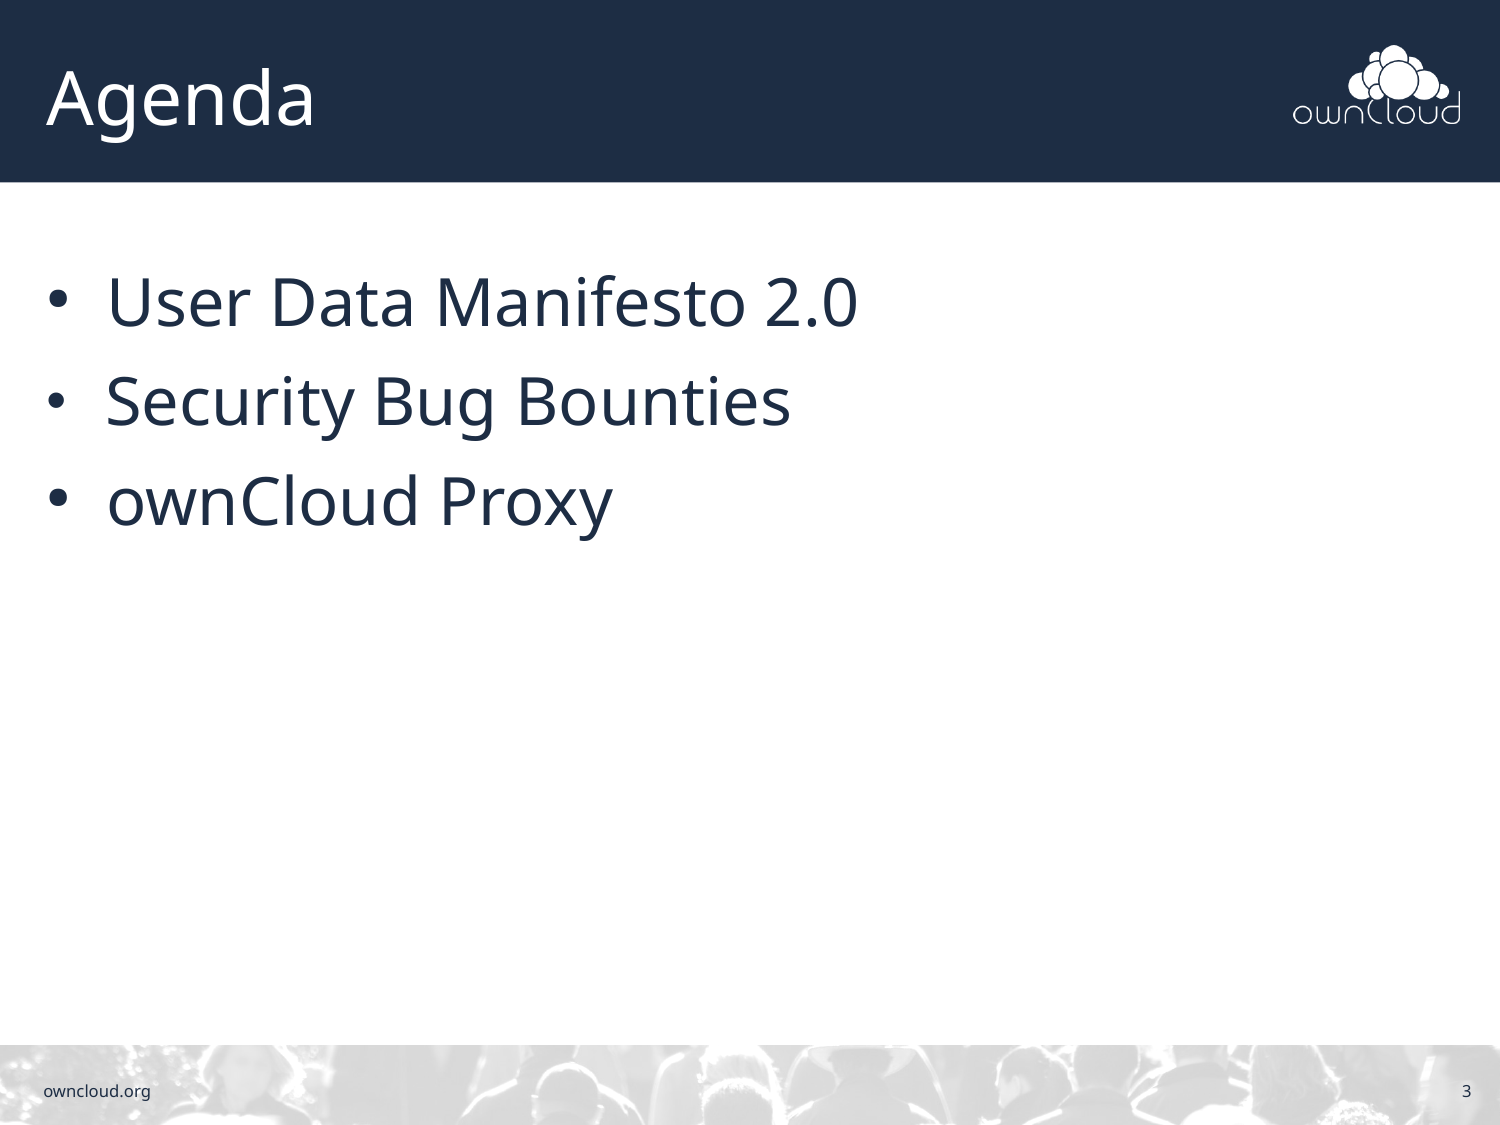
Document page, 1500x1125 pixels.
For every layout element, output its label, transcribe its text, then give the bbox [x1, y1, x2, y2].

picture [1293, 45, 1460, 124]
picture [0, 1045, 1500, 1125]
title Agenda [46, 5, 1258, 187]
list User Data Manifesto 2.0 Security Bug Bounties ownCloud Proxy [46, 254, 1465, 1026]
